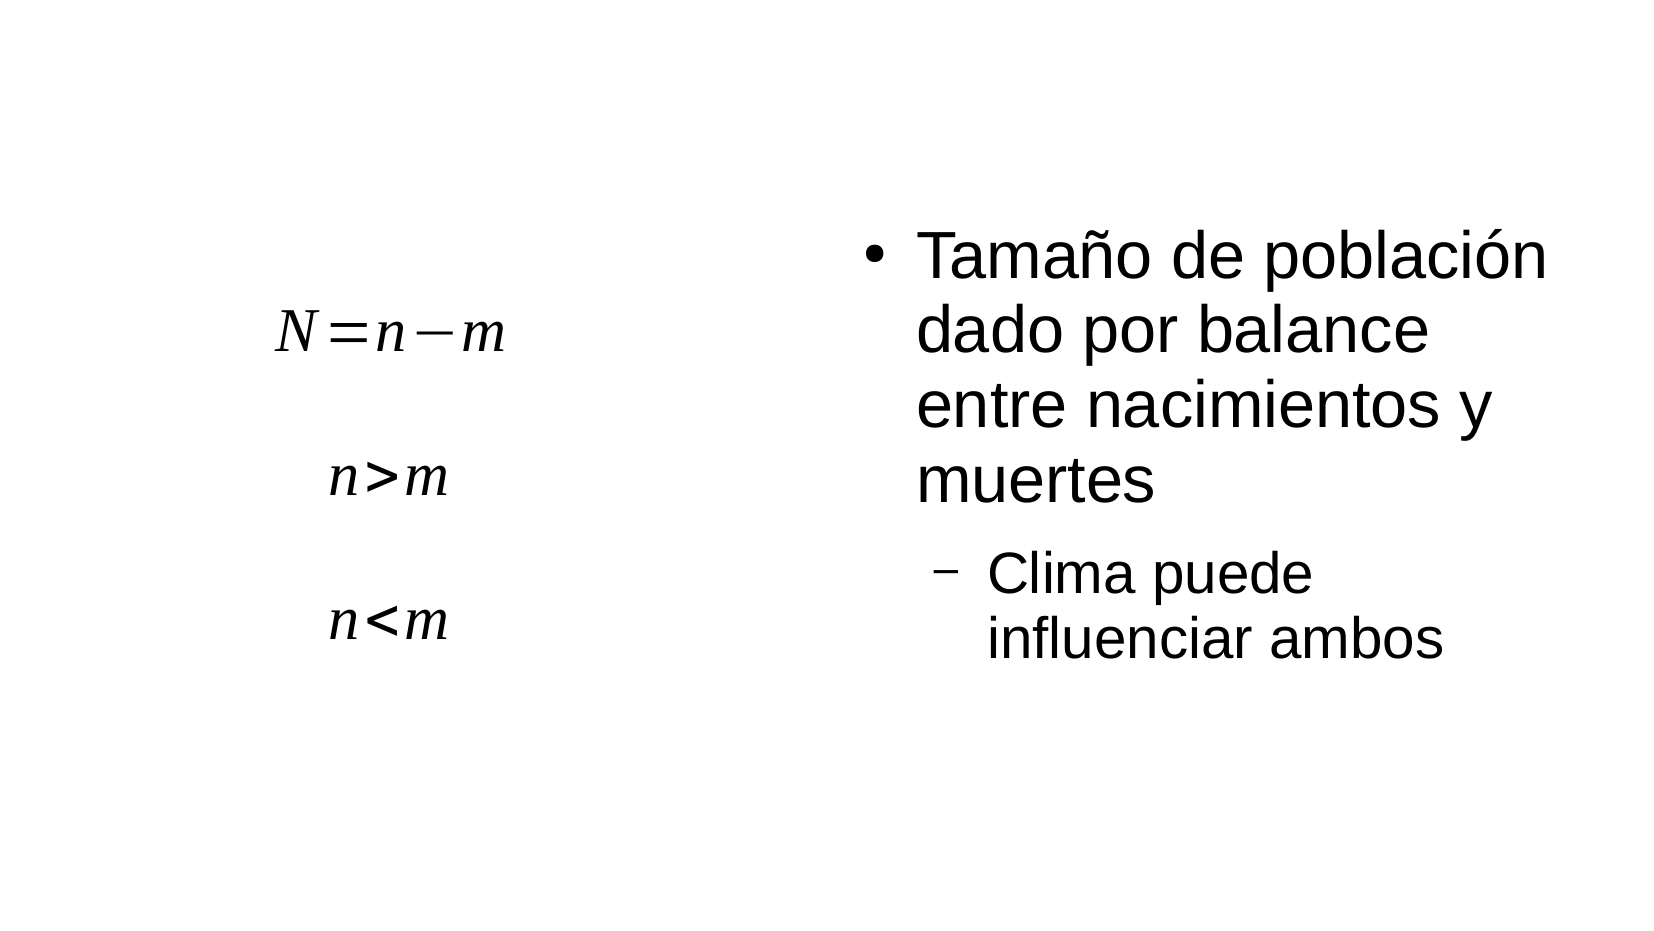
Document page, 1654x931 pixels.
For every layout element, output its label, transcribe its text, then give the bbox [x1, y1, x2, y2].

list Tamaño de población dado por balance entre nacimientos y muertes Clima puede influenciar ambos [845, 217, 1572, 758]
chart [265, 295, 513, 653]
